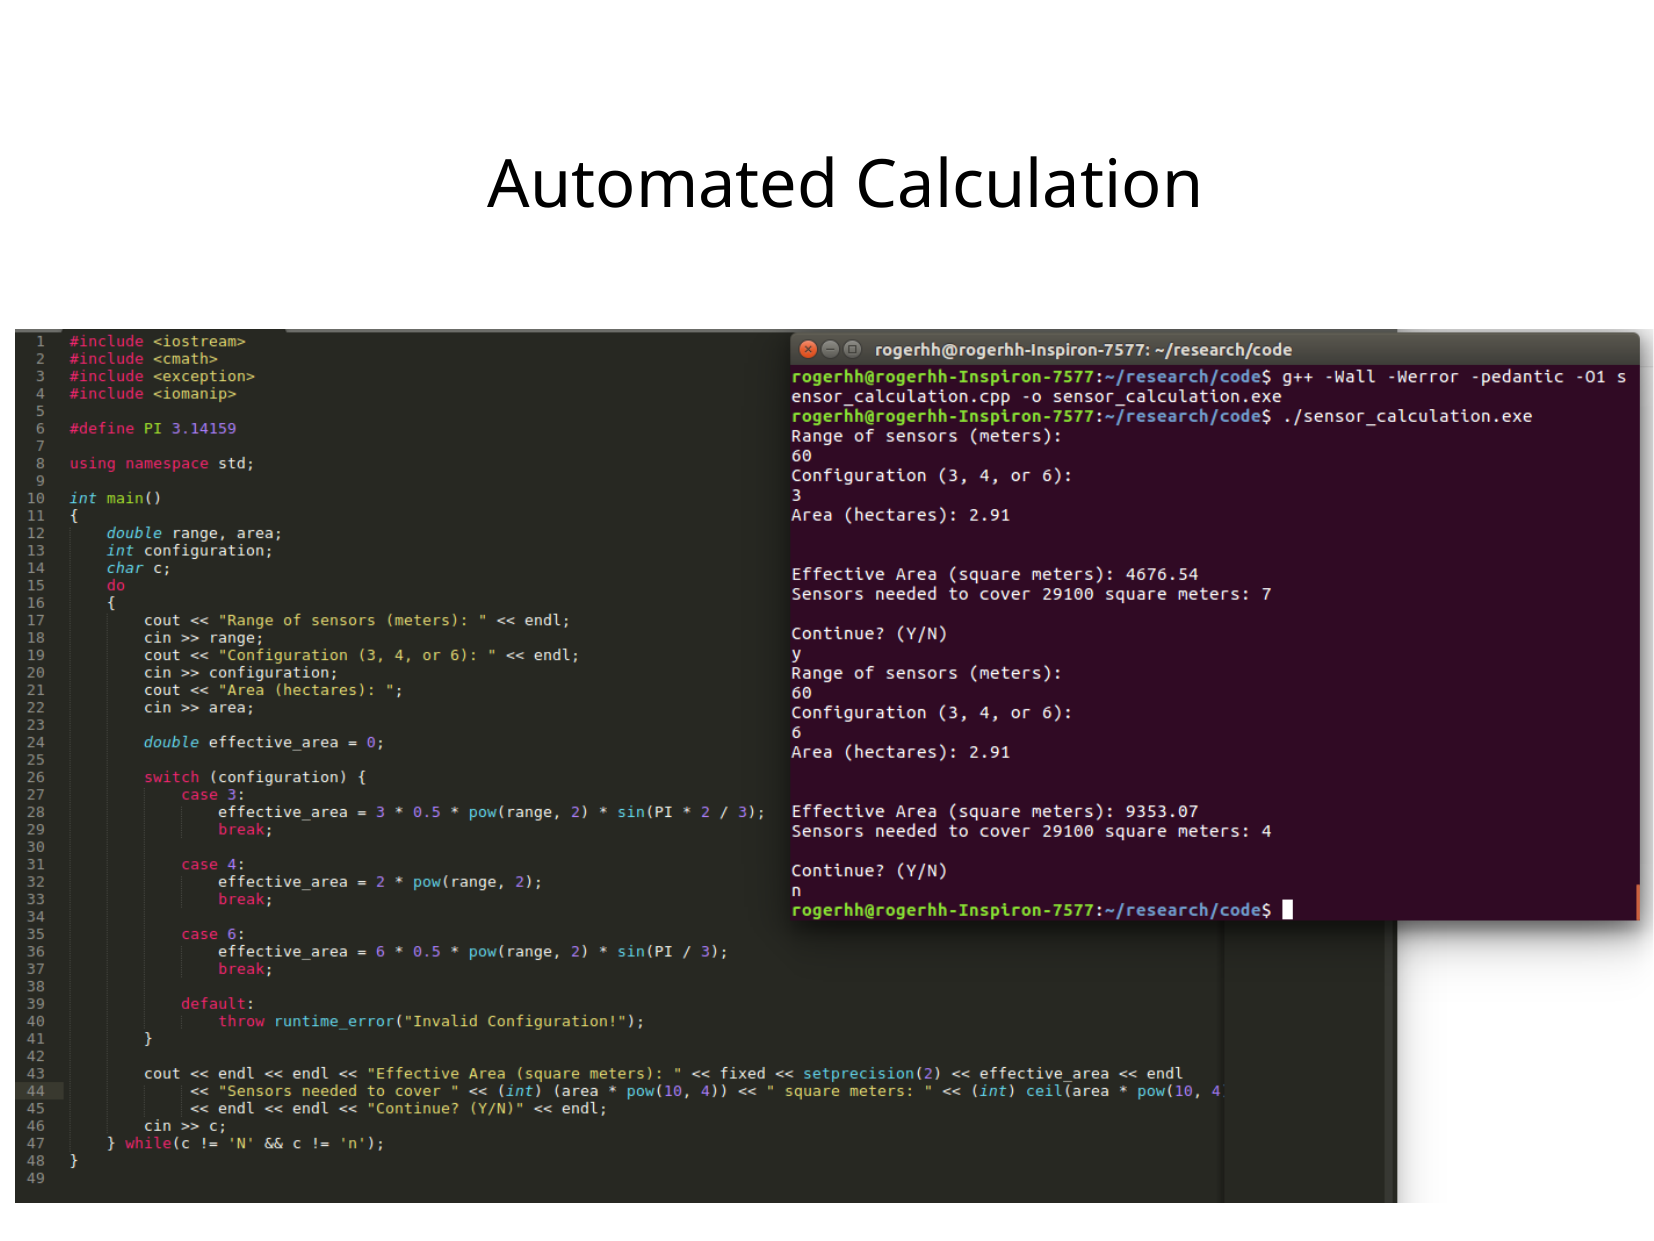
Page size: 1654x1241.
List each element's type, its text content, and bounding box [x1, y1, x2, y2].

picture [15, 329, 1654, 1203]
title Automated Calculation [101, 77, 1591, 286]
